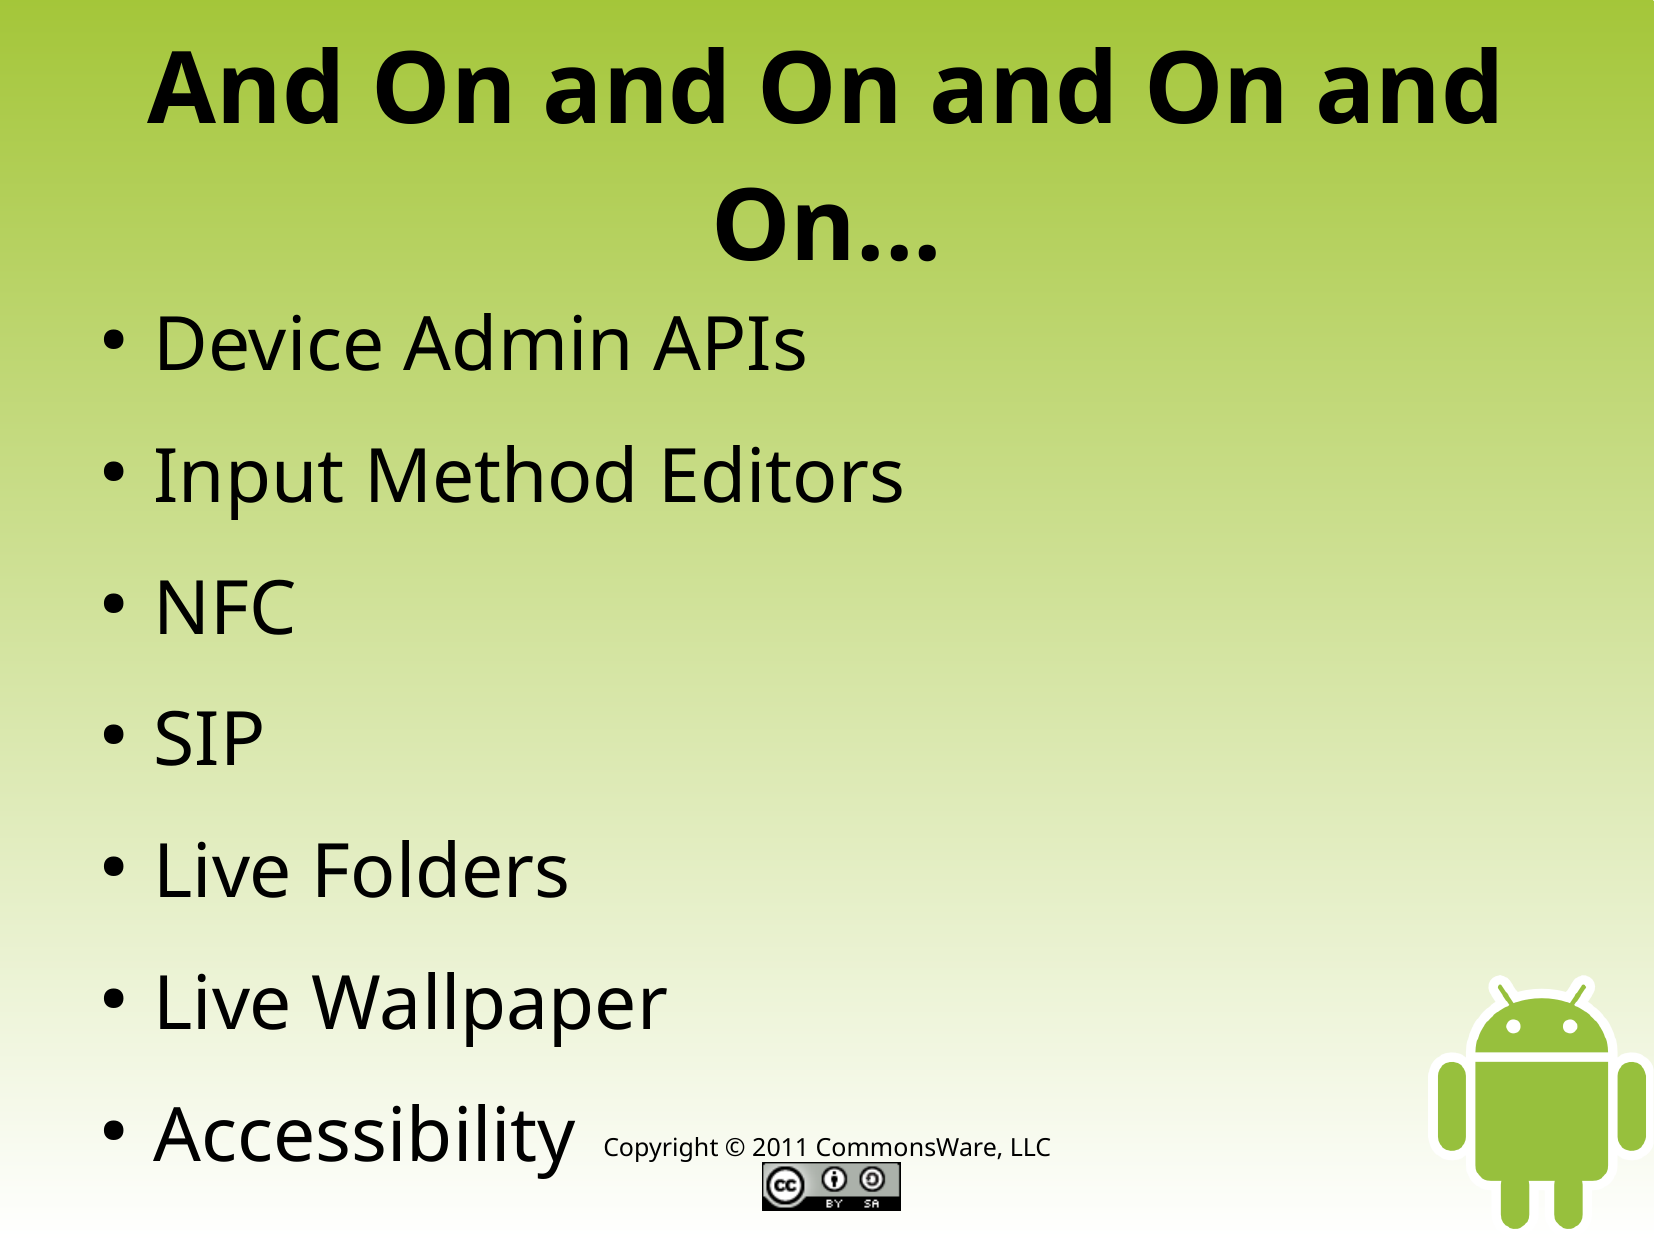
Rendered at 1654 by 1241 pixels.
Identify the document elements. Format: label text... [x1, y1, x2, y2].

title And On and On and On and On... [82, 49, 1571, 257]
picture [1428, 975, 1654, 1238]
picture [762, 1162, 901, 1211]
list Device Admin APIs Input Method Editors NFC SIP Live Folders Live Wallpaper Accessibility [82, 290, 1571, 1110]
